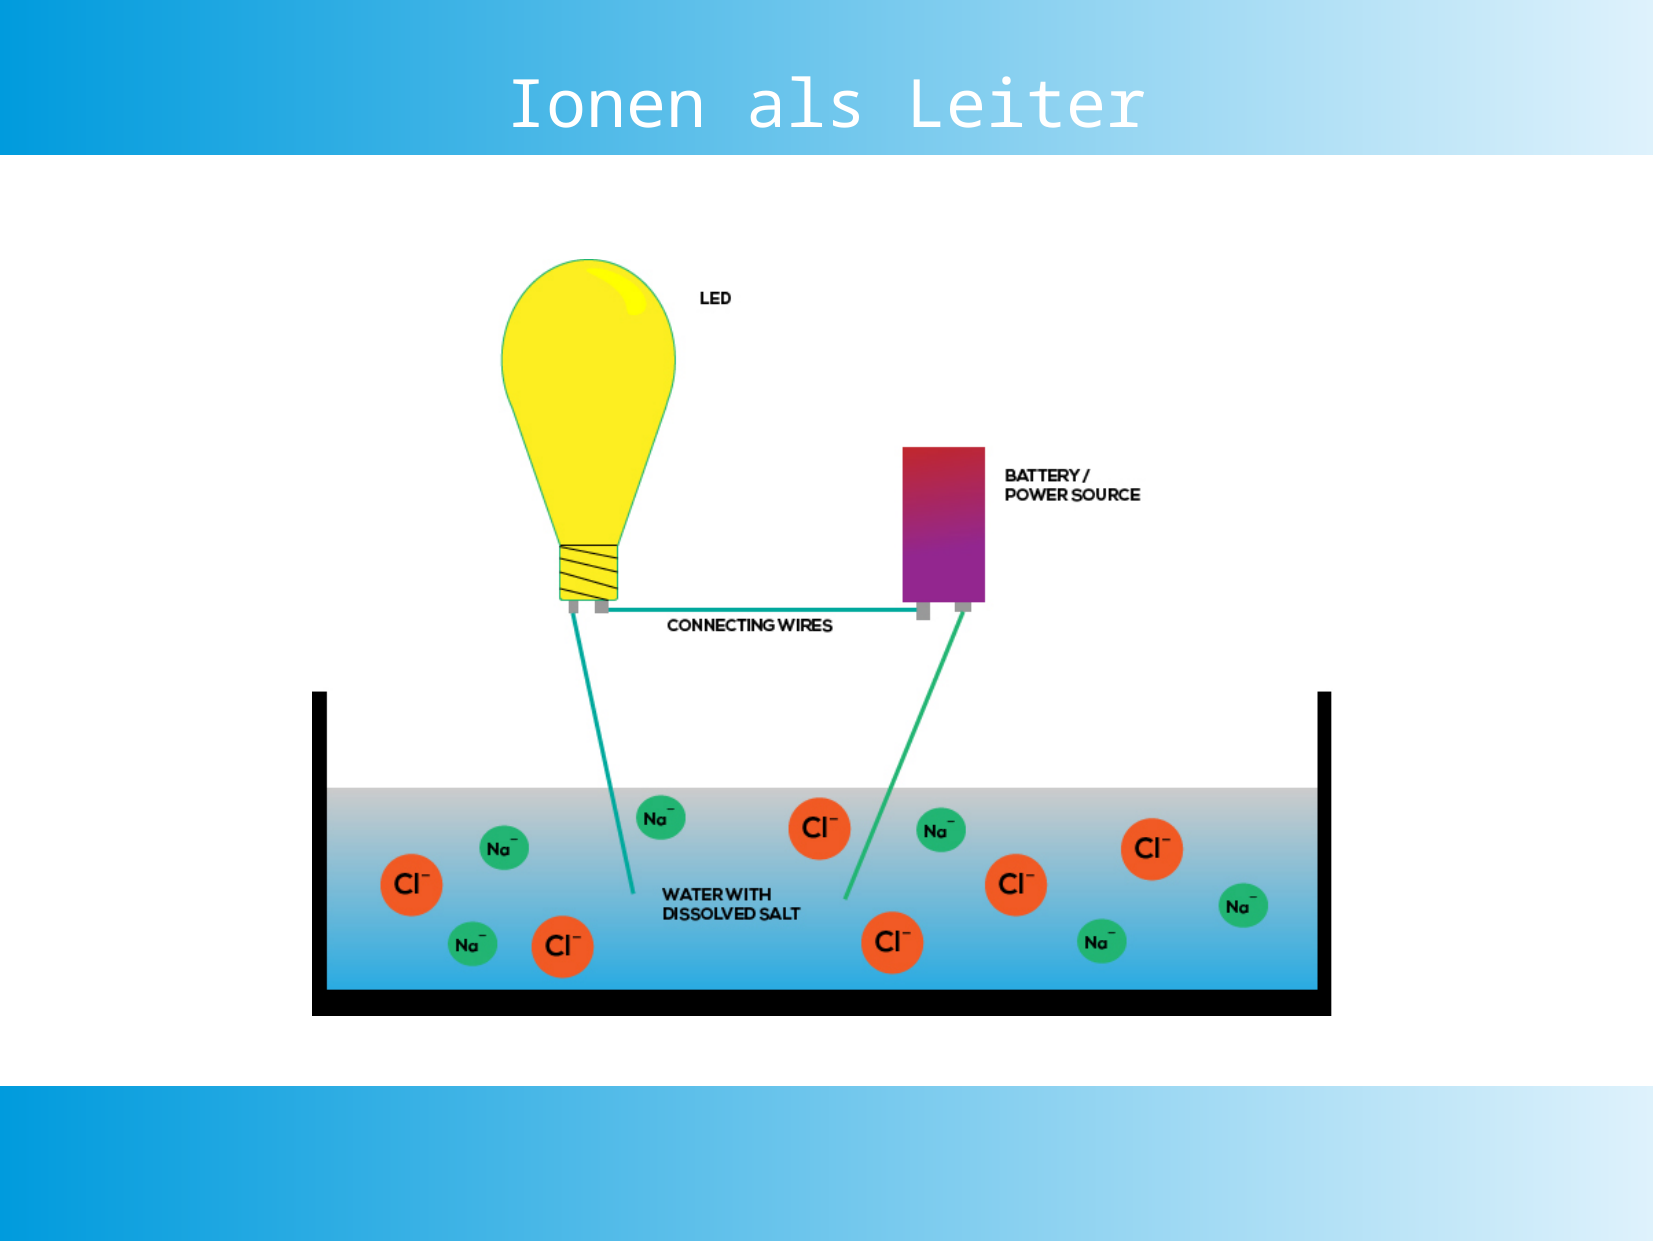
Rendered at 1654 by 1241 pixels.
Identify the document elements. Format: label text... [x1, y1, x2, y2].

picture [312, 259, 1418, 1016]
title Ionen als Leiter [82, 40, 1571, 163]
